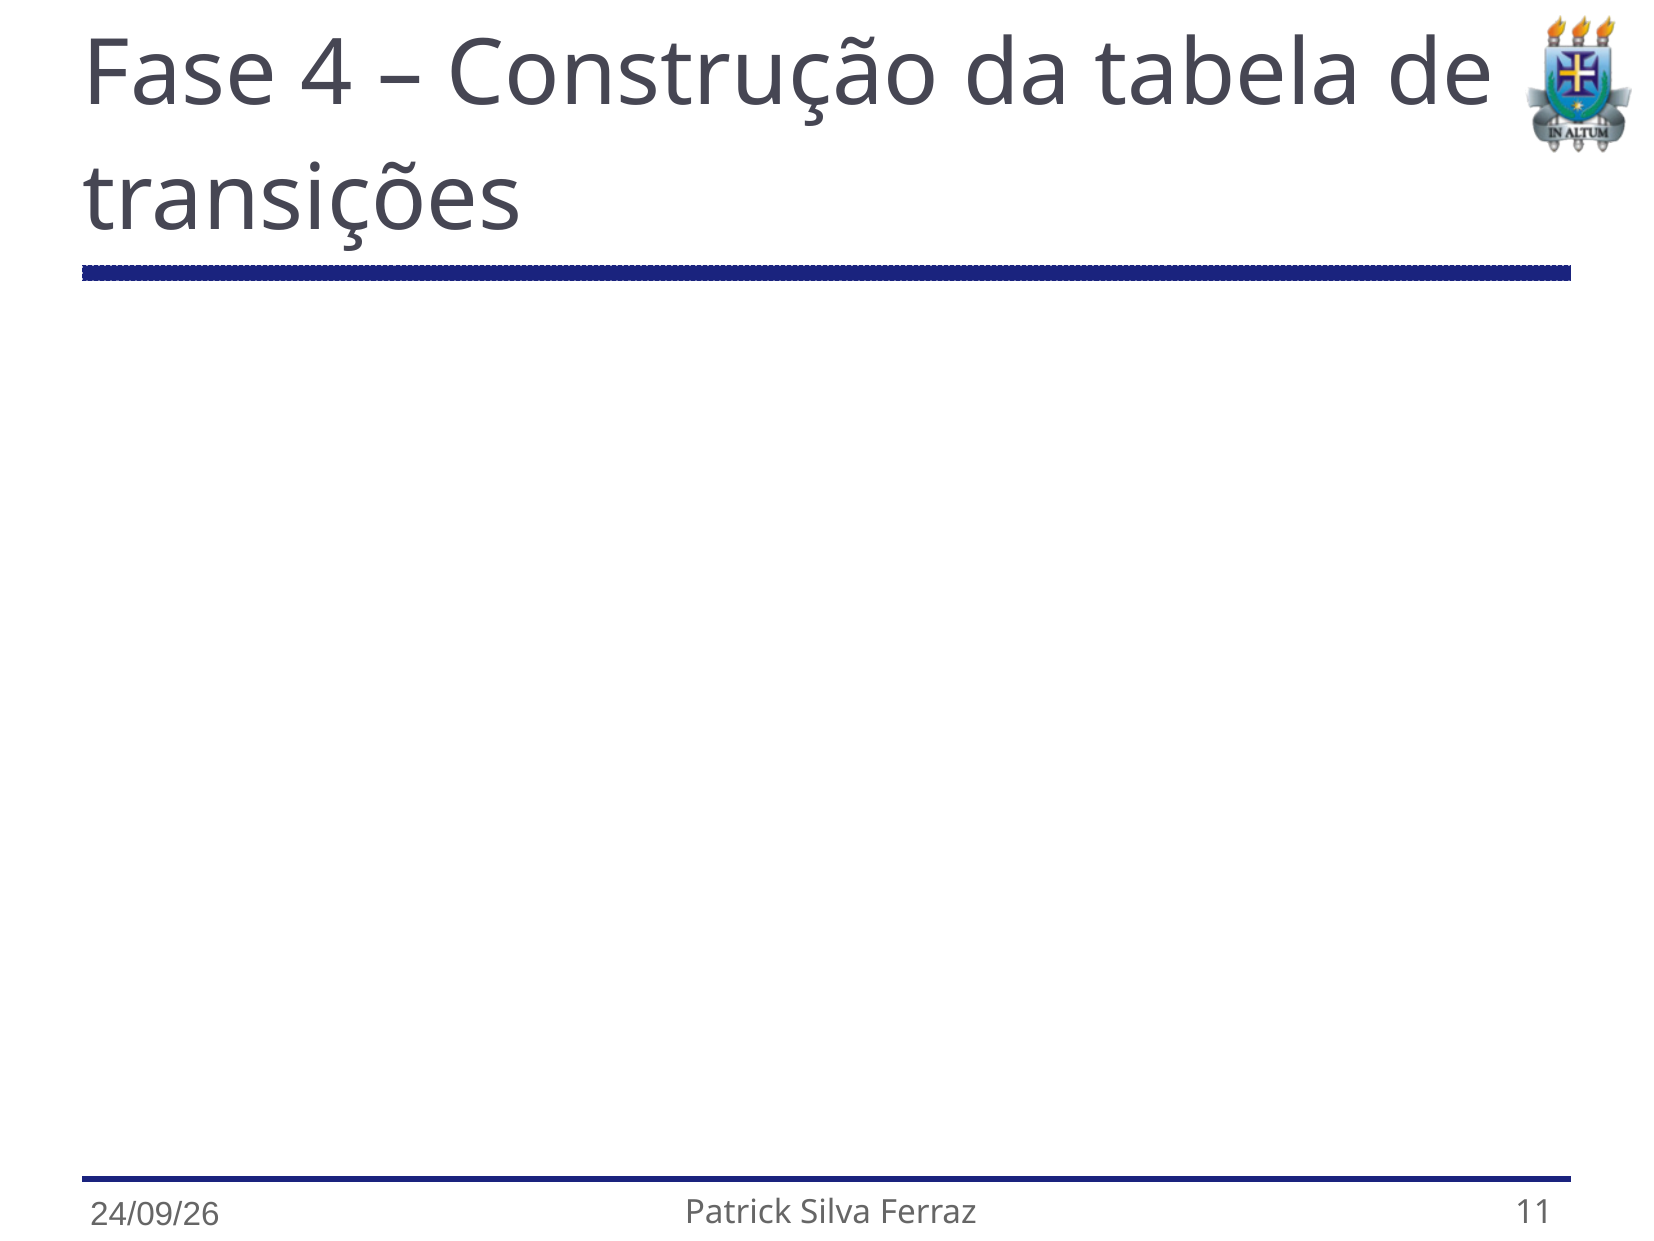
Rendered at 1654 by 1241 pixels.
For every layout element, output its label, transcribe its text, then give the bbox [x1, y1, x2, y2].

title Fase 4 – Construção da tabela de transições [82, 11, 1571, 257]
picture [1571, 15, 1632, 153]
